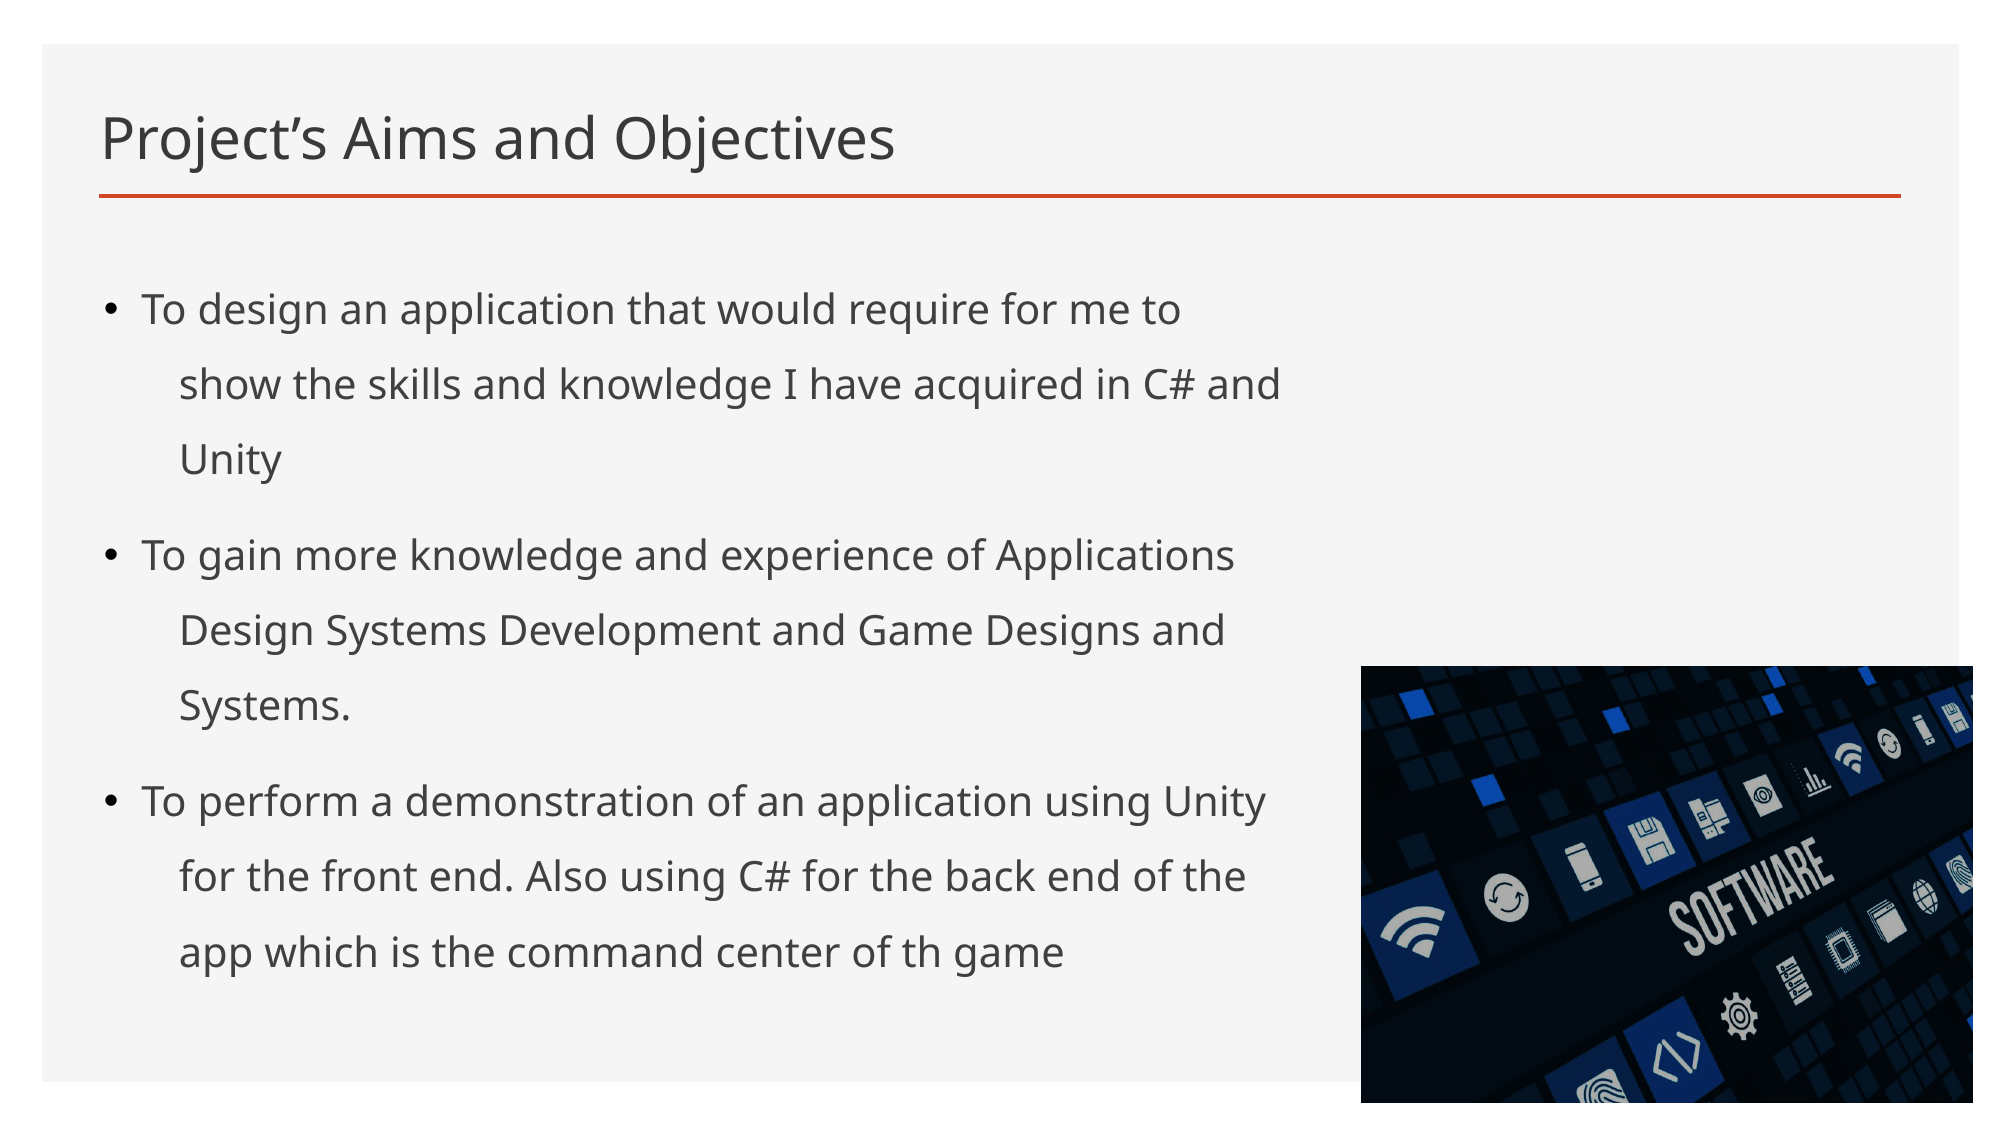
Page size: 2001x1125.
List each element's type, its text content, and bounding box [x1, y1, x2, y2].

text_box To design an application that would require for me to show the skills and knowledge I have acquired in C# and Unity To gain more knowledge and experience of Applications Design Systems Development and Game Designs and Systems. To perform a demonstration of an application using Unity for the front end. Also using C# for the back end of the app which is the command center of th game [88, 250, 1301, 1037]
picture [1361, 666, 1973, 1103]
title Project’s Aims and Objectives [85, 73, 1214, 179]
